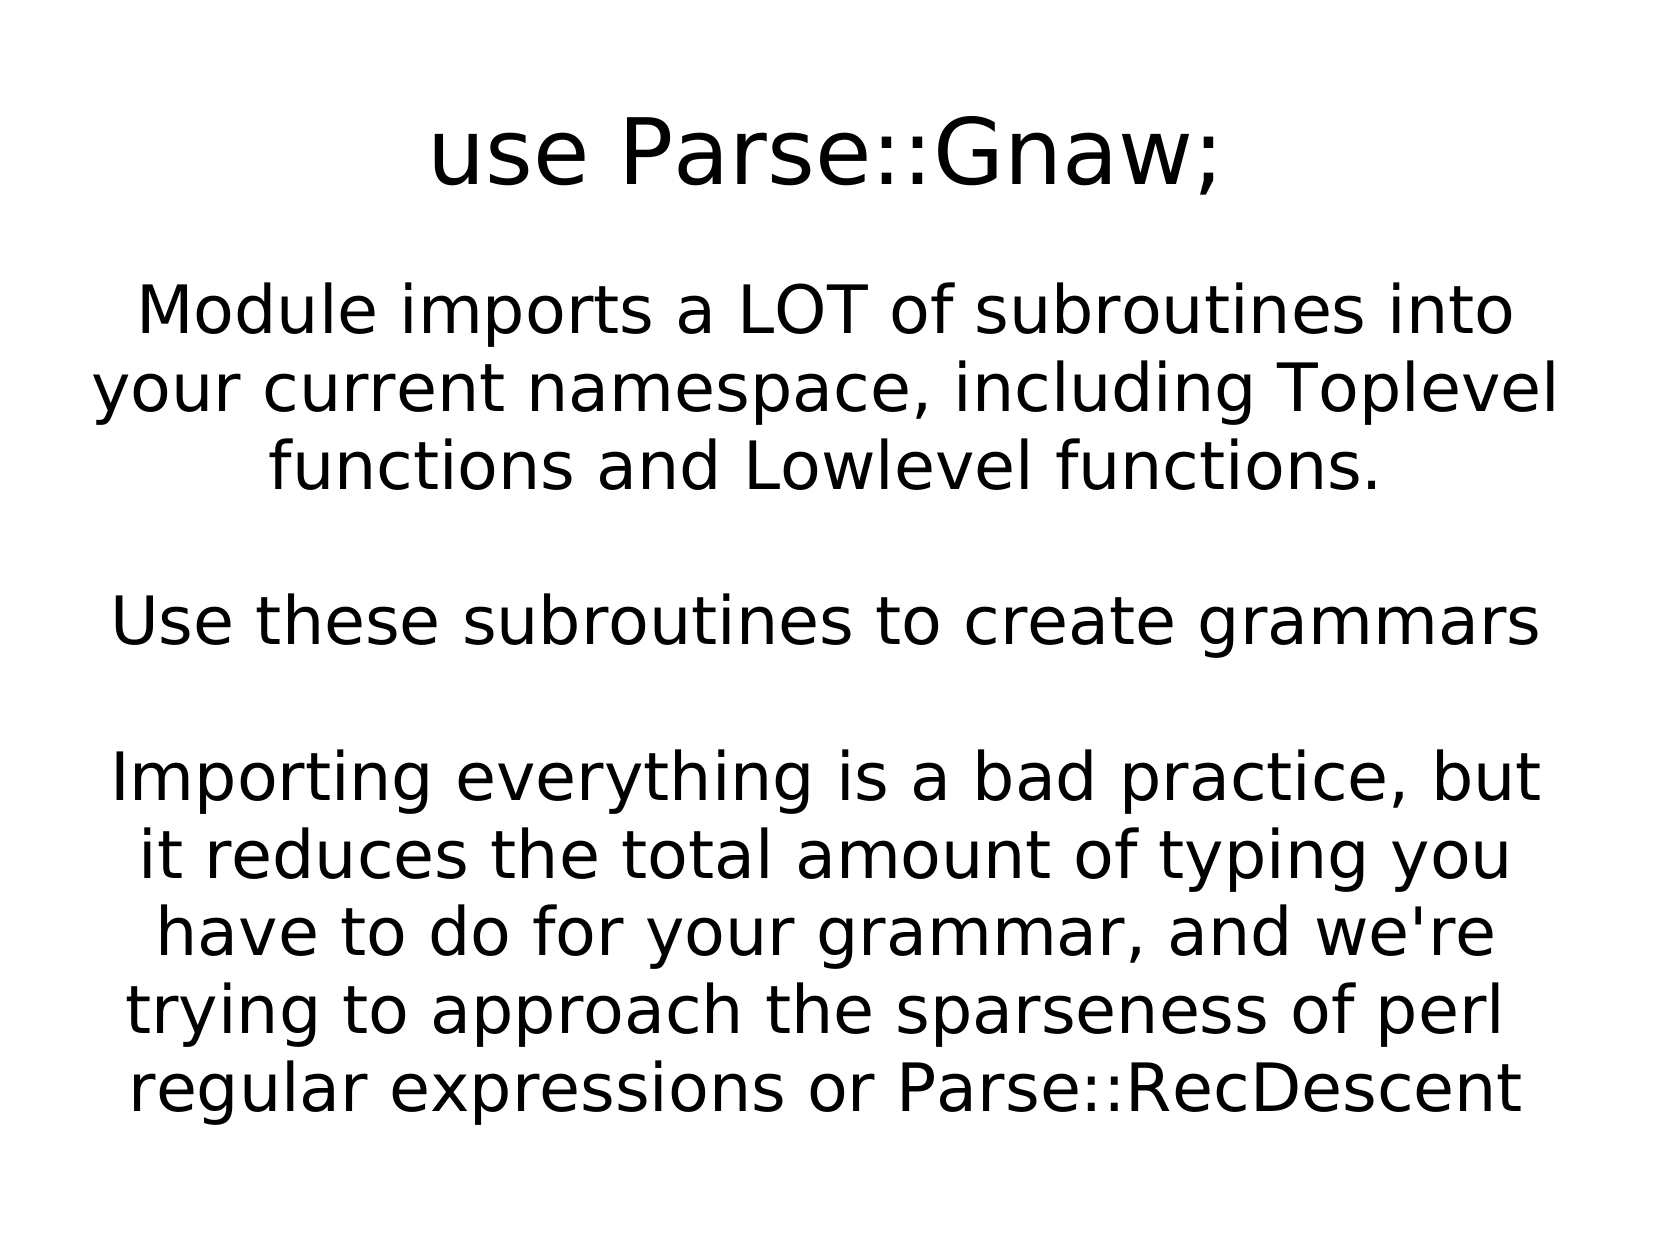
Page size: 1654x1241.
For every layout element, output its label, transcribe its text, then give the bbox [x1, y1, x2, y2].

title use Parse::Gnaw; [82, 49, 1571, 257]
subtitle Module imports a LOT of subroutines into your current namespace, including Toplevel functions and Lowlevel functions. Use these subroutines to create grammars Importing everything is a bad practice, but it reduces the total amount of typing you have to do for your grammar, and we're trying to approach the sparseness of perl regular expressions or Parse::RecDescent [82, 271, 1571, 1128]
